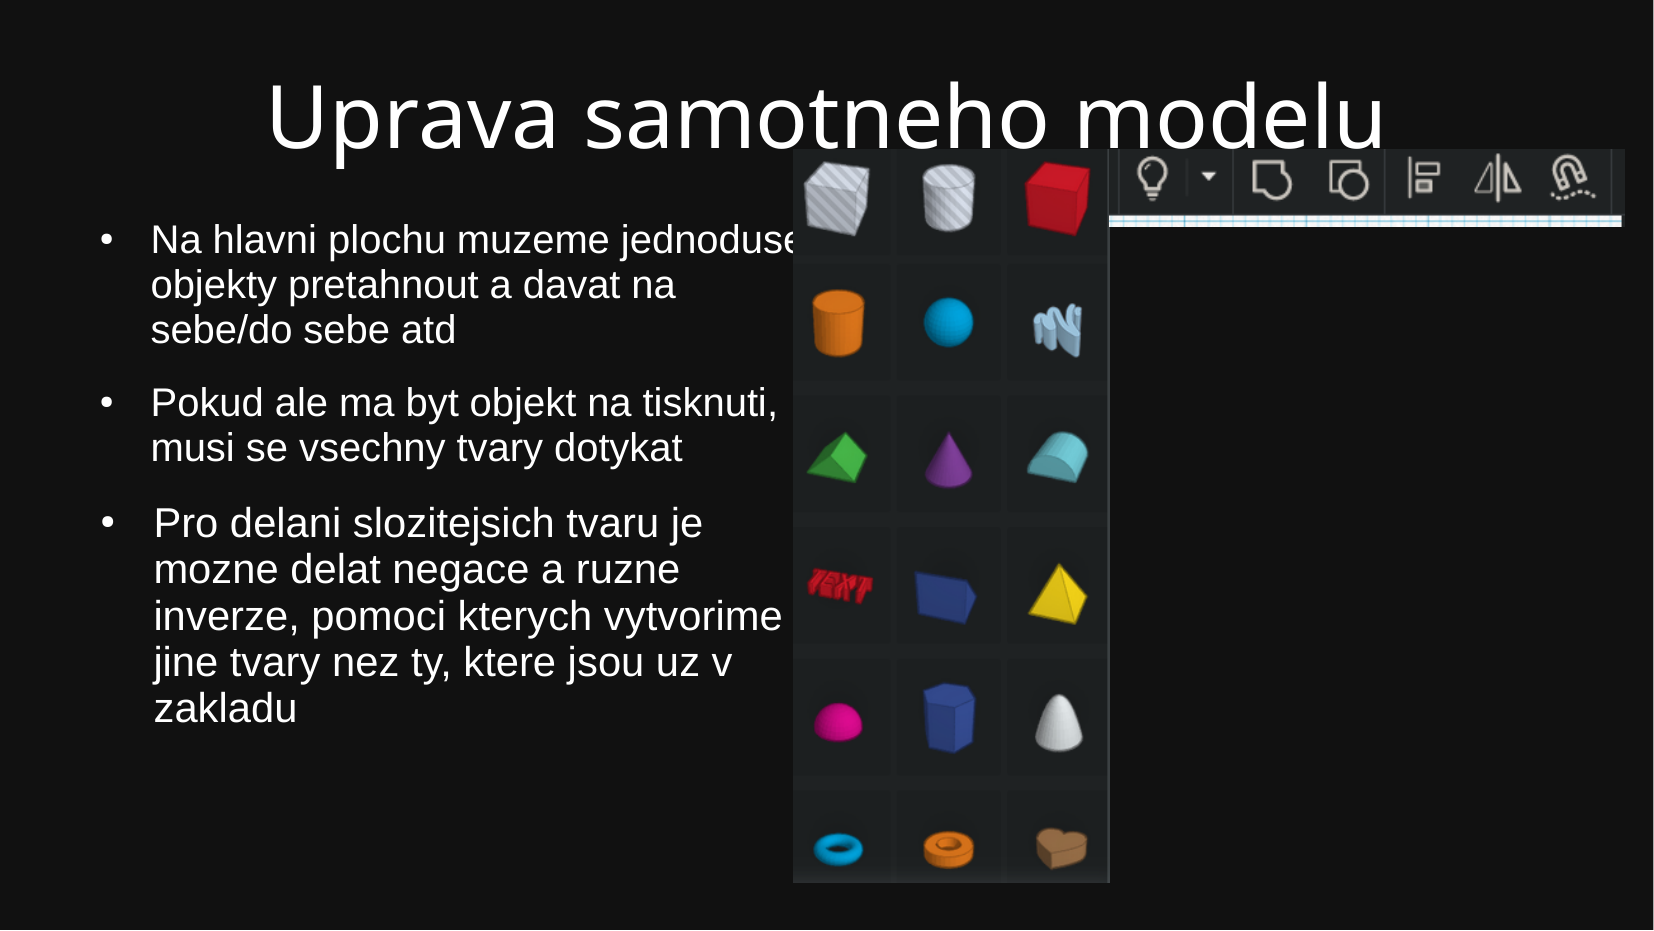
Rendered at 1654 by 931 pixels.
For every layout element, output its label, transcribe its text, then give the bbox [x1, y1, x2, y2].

title Uprava samotneho modelu [82, 37, 1571, 193]
list Na hlavni plochu muzeme jednoduse objekty pretahnout a davat na sebe/do sebe atd Pokud ale ma byt objekt na tisknuti, musi se vsechny tvary dotykat [82, 217, 793, 475]
picture [793, 149, 1625, 883]
list Pro delani slozitejsich tvaru je mozne delat negace a ruzne inverze, pomoci kterych vytvorime jine tvary nez ty, ktere jsou uz v zakladu [82, 499, 793, 757]
